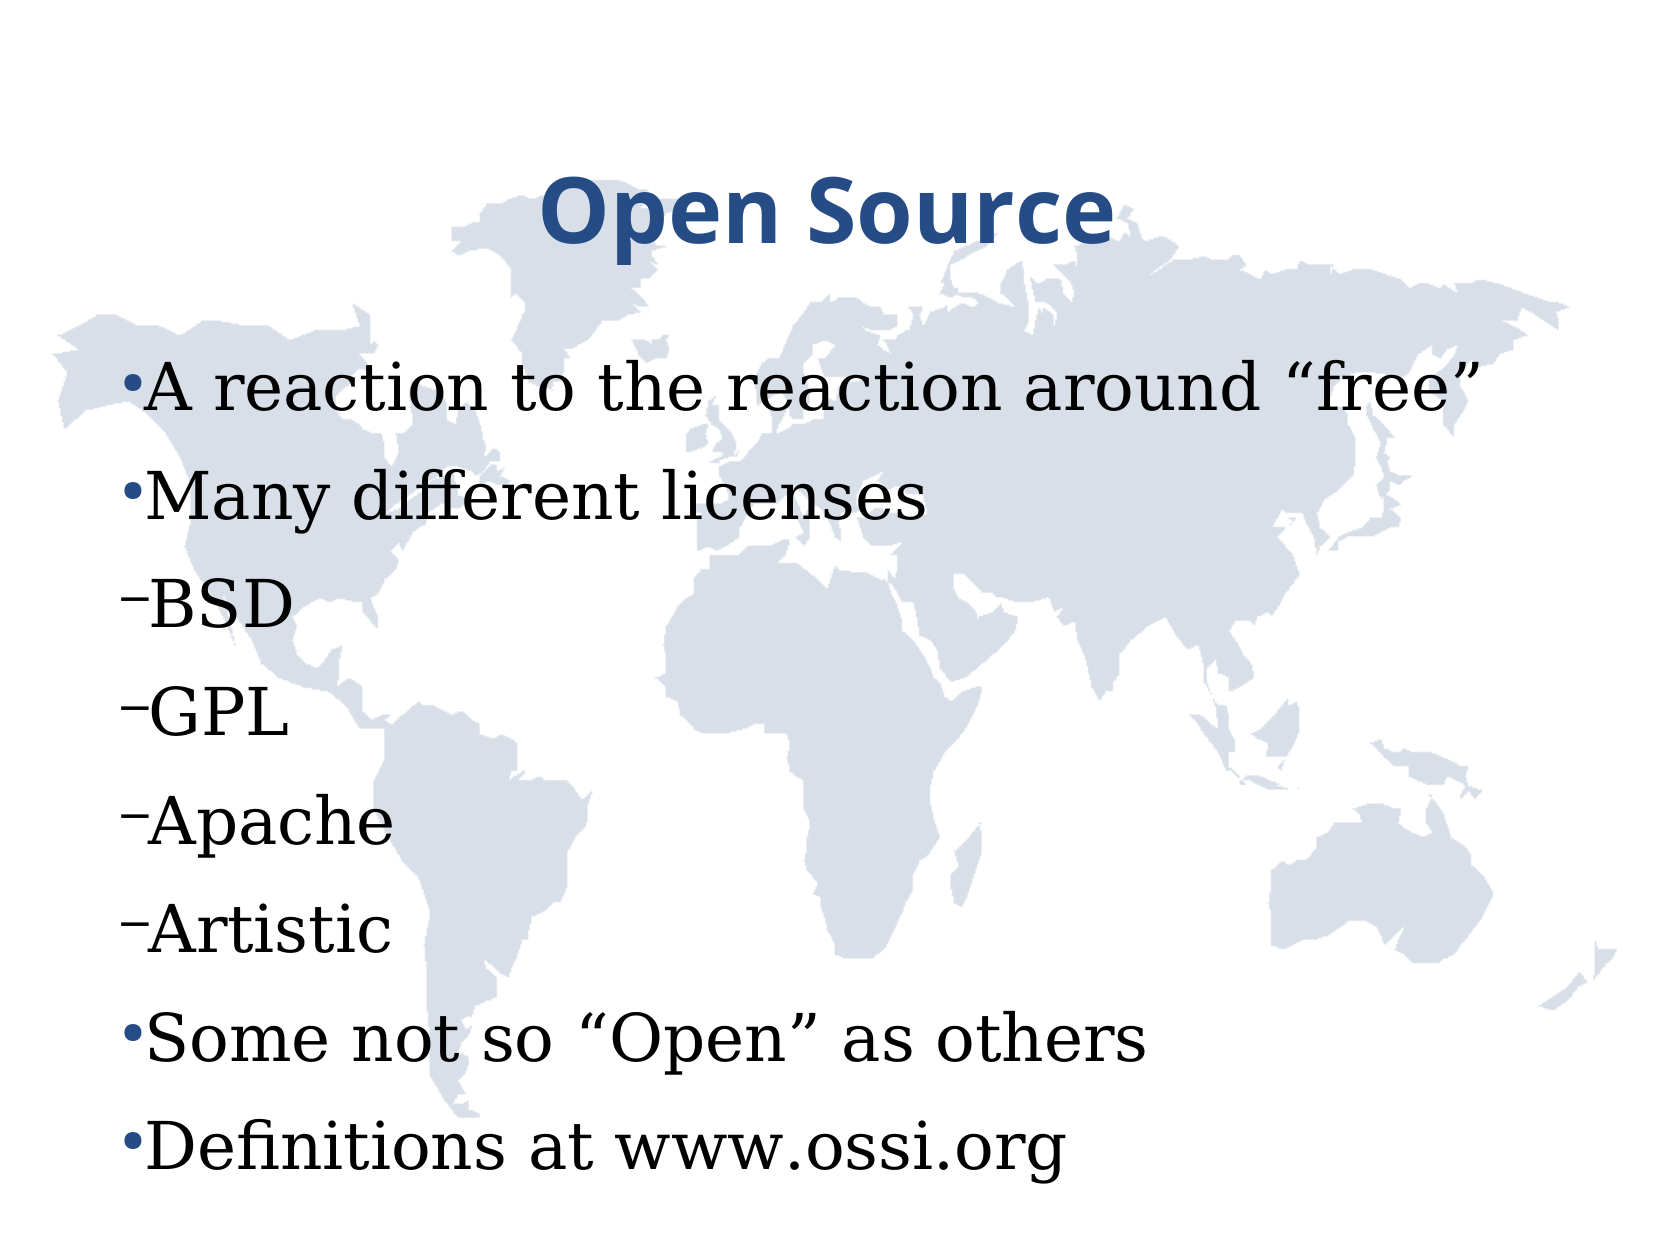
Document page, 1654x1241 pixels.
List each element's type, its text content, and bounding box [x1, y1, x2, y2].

list A reaction to the reaction around “free” Many different licenses BSD GPL Apache Artistic Some not so “Open” as others Definitions at www.ossi.org [121, 344, 1534, 1188]
title Open Source [121, 102, 1534, 310]
